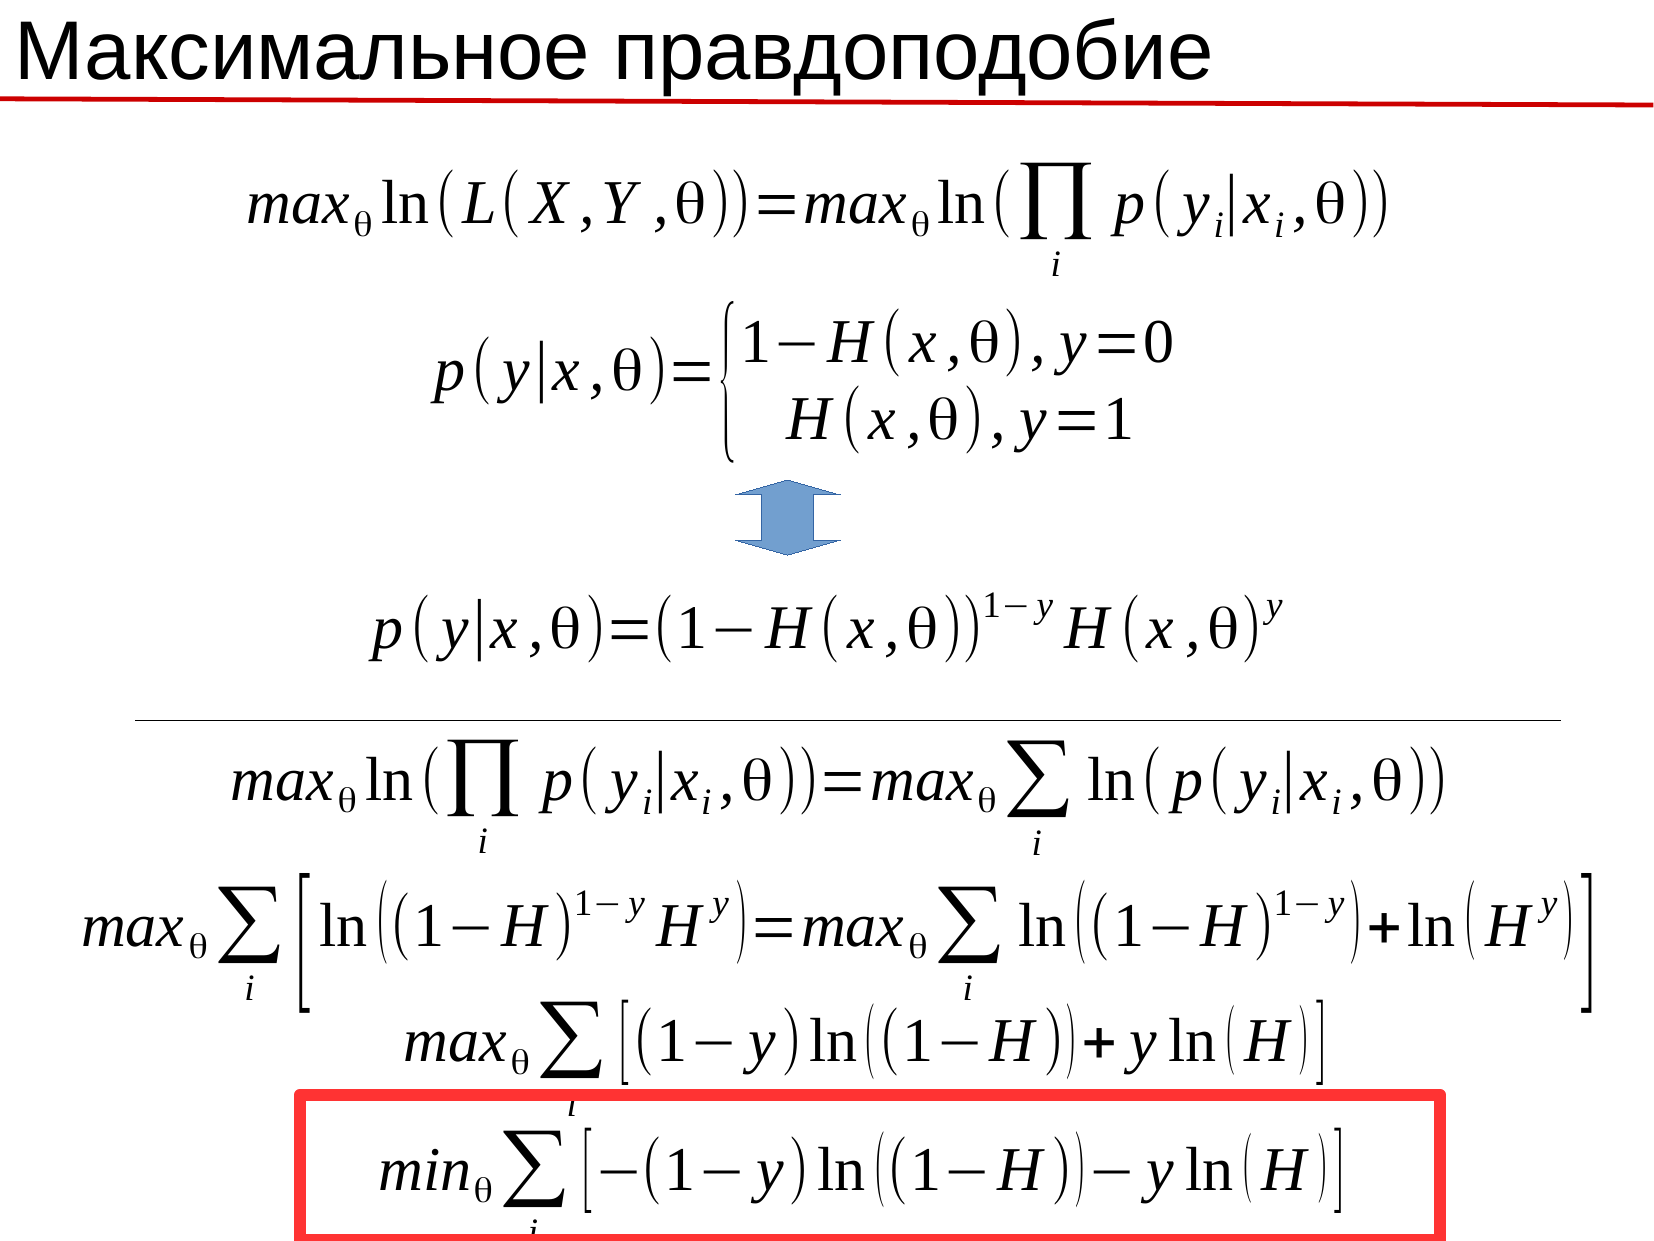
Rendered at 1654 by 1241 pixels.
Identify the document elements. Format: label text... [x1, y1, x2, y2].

chart [224, 735, 1456, 863]
chart [360, 585, 1291, 668]
chart [422, 297, 1186, 466]
chart [240, 158, 1398, 286]
chart [75, 870, 1603, 1089]
chart [372, 1101, 1351, 1234]
text_box [735, 480, 841, 556]
text_box Максимальное правдоподобие [0, 0, 1231, 106]
